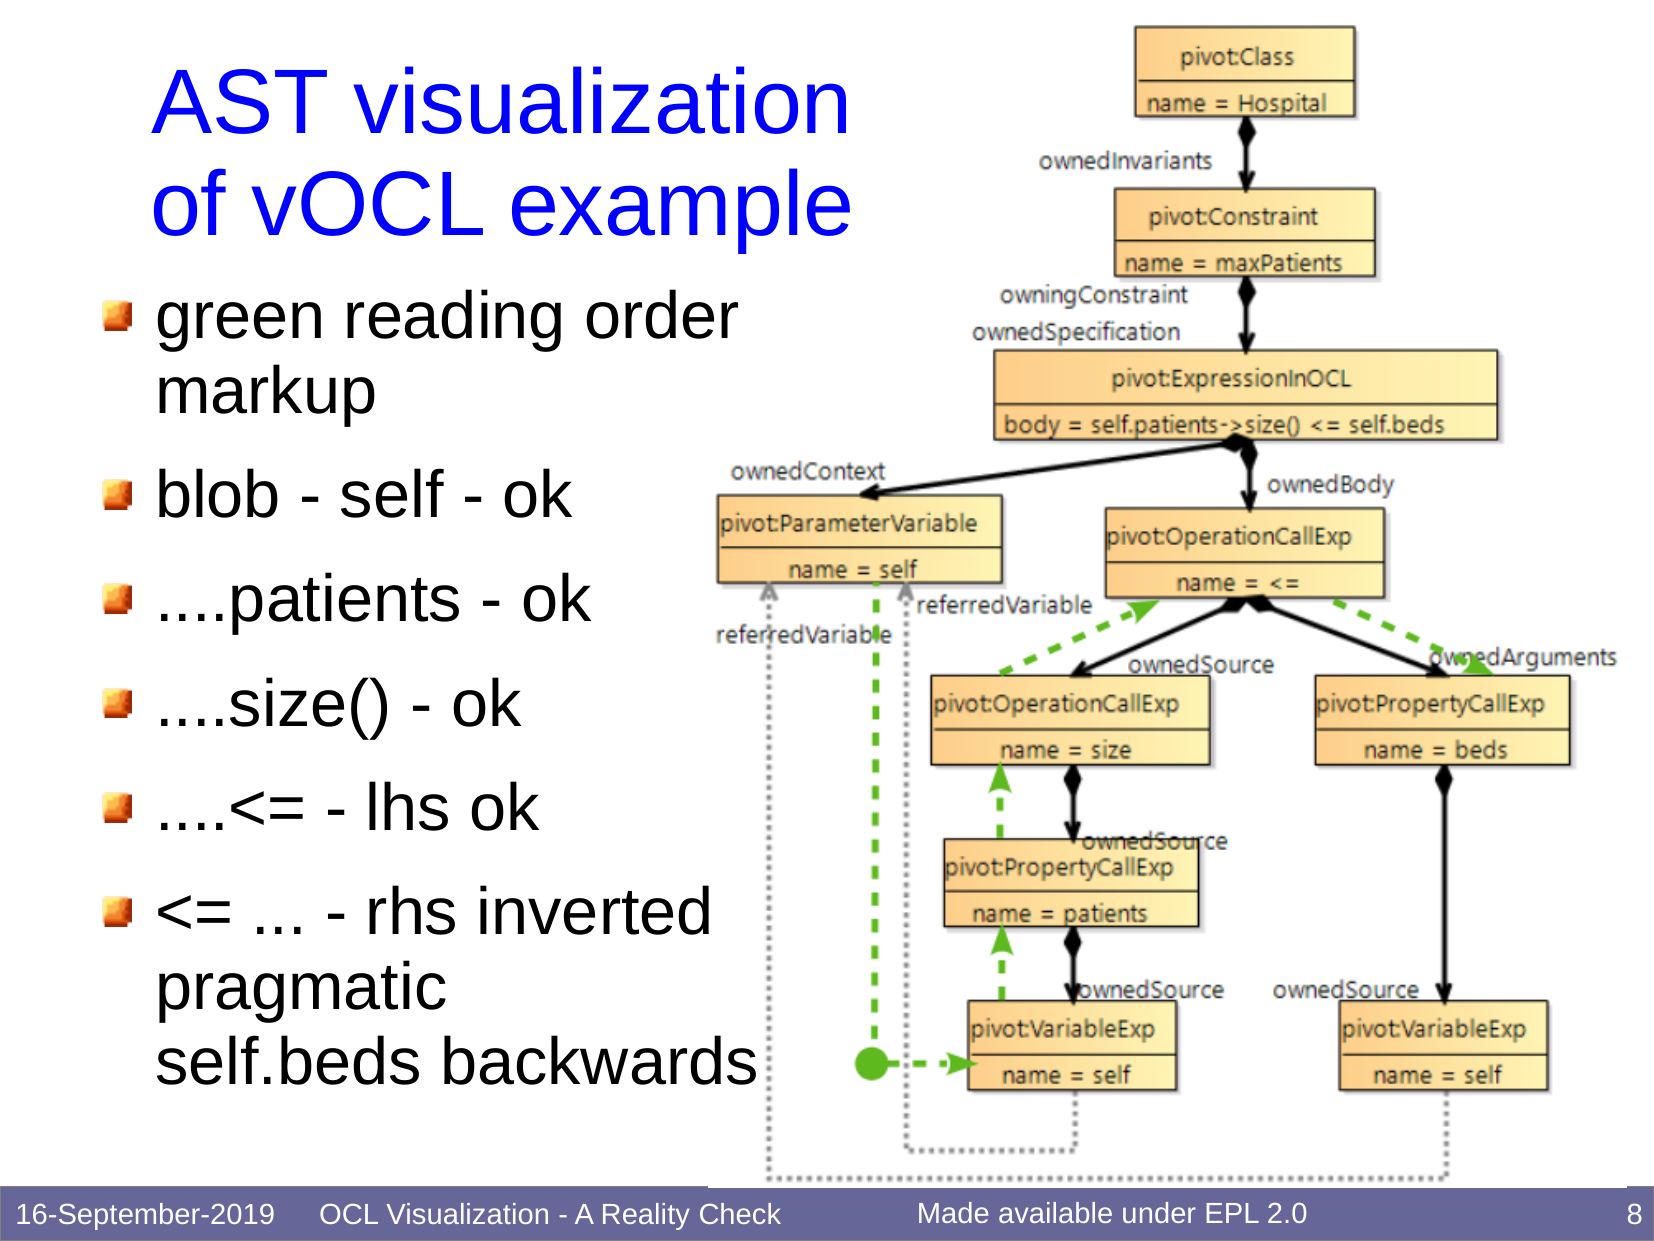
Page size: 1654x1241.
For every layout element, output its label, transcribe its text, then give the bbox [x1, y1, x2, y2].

picture [708, 19, 1627, 1188]
title AST visualization of vOCL example [82, 49, 923, 257]
list green reading order markup blob - self - ok ....patients - ok ....size() - ok ....<= - lhs ok <= ... - rhs inverted pragmatic self.beds backwards [84, 278, 766, 1182]
